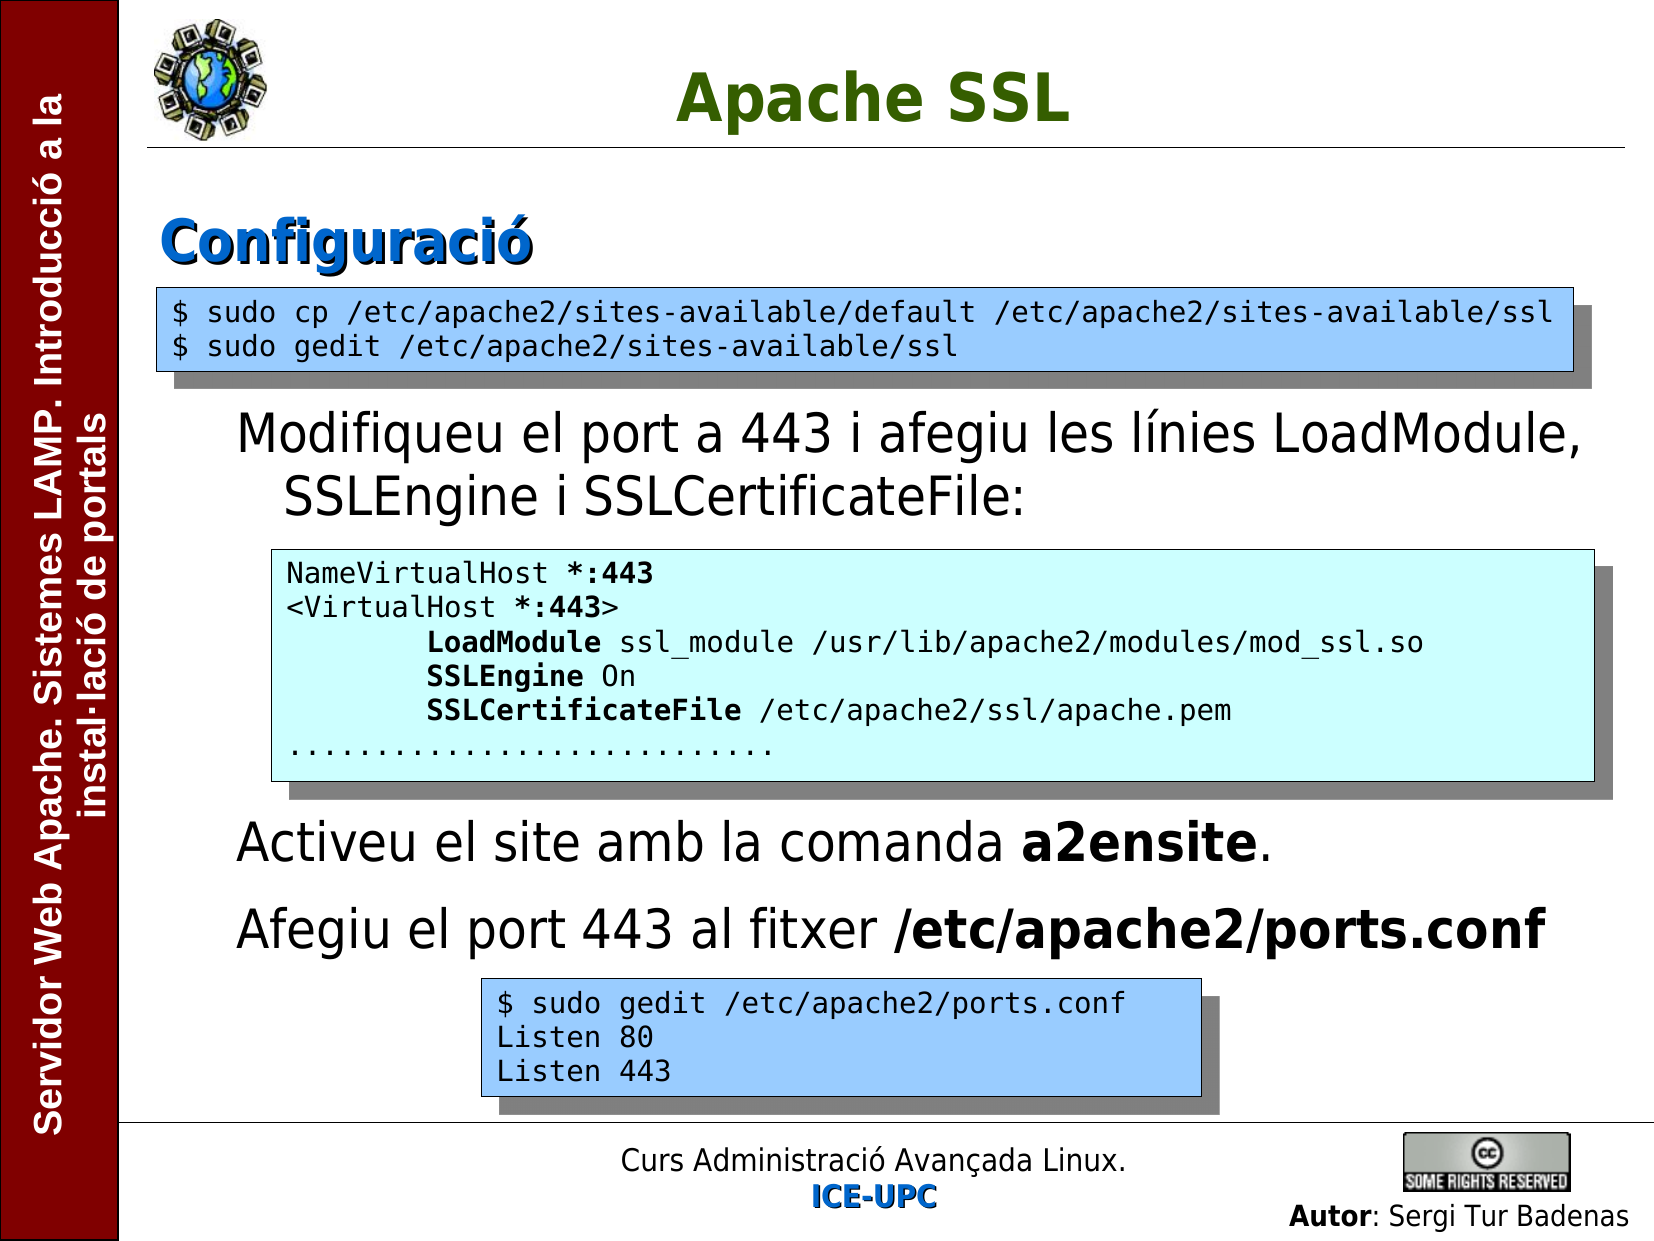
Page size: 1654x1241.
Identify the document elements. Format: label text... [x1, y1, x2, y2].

list Configuració Modifiqueu el port a 443 i afegiu les línies LoadModule, SSLEngine i SSLCertificateFile: Activeu el site amb la comanda a2ensite. Afegiu el port 443 al fitxer /etc/apache2/ports.conf [141, 207, 1630, 1043]
picture [154, 19, 268, 56]
picture [1403, 1132, 1571, 1192]
text_box $ sudo gedit /etc/apache2/ports.conf Listen 80 Listen 443 [481, 978, 1202, 1097]
title Apache SSL [129, 56, 1619, 141]
text_box NameVirtualHost *:443 <VirtualHost *:443> LoadModule ssl_module /usr/lib/apache2/modules/mod_ssl.so SSLEngine On SSLCertificateFile /etc/apache2/ssl/apache.pem ............................ [271, 549, 1595, 782]
text_box $ sudo cp /etc/apache2/sites-available/default /etc/apache2/sites-available/ssl $ sudo gedit /etc/apache2/sites-available/ssl [156, 287, 1574, 372]
